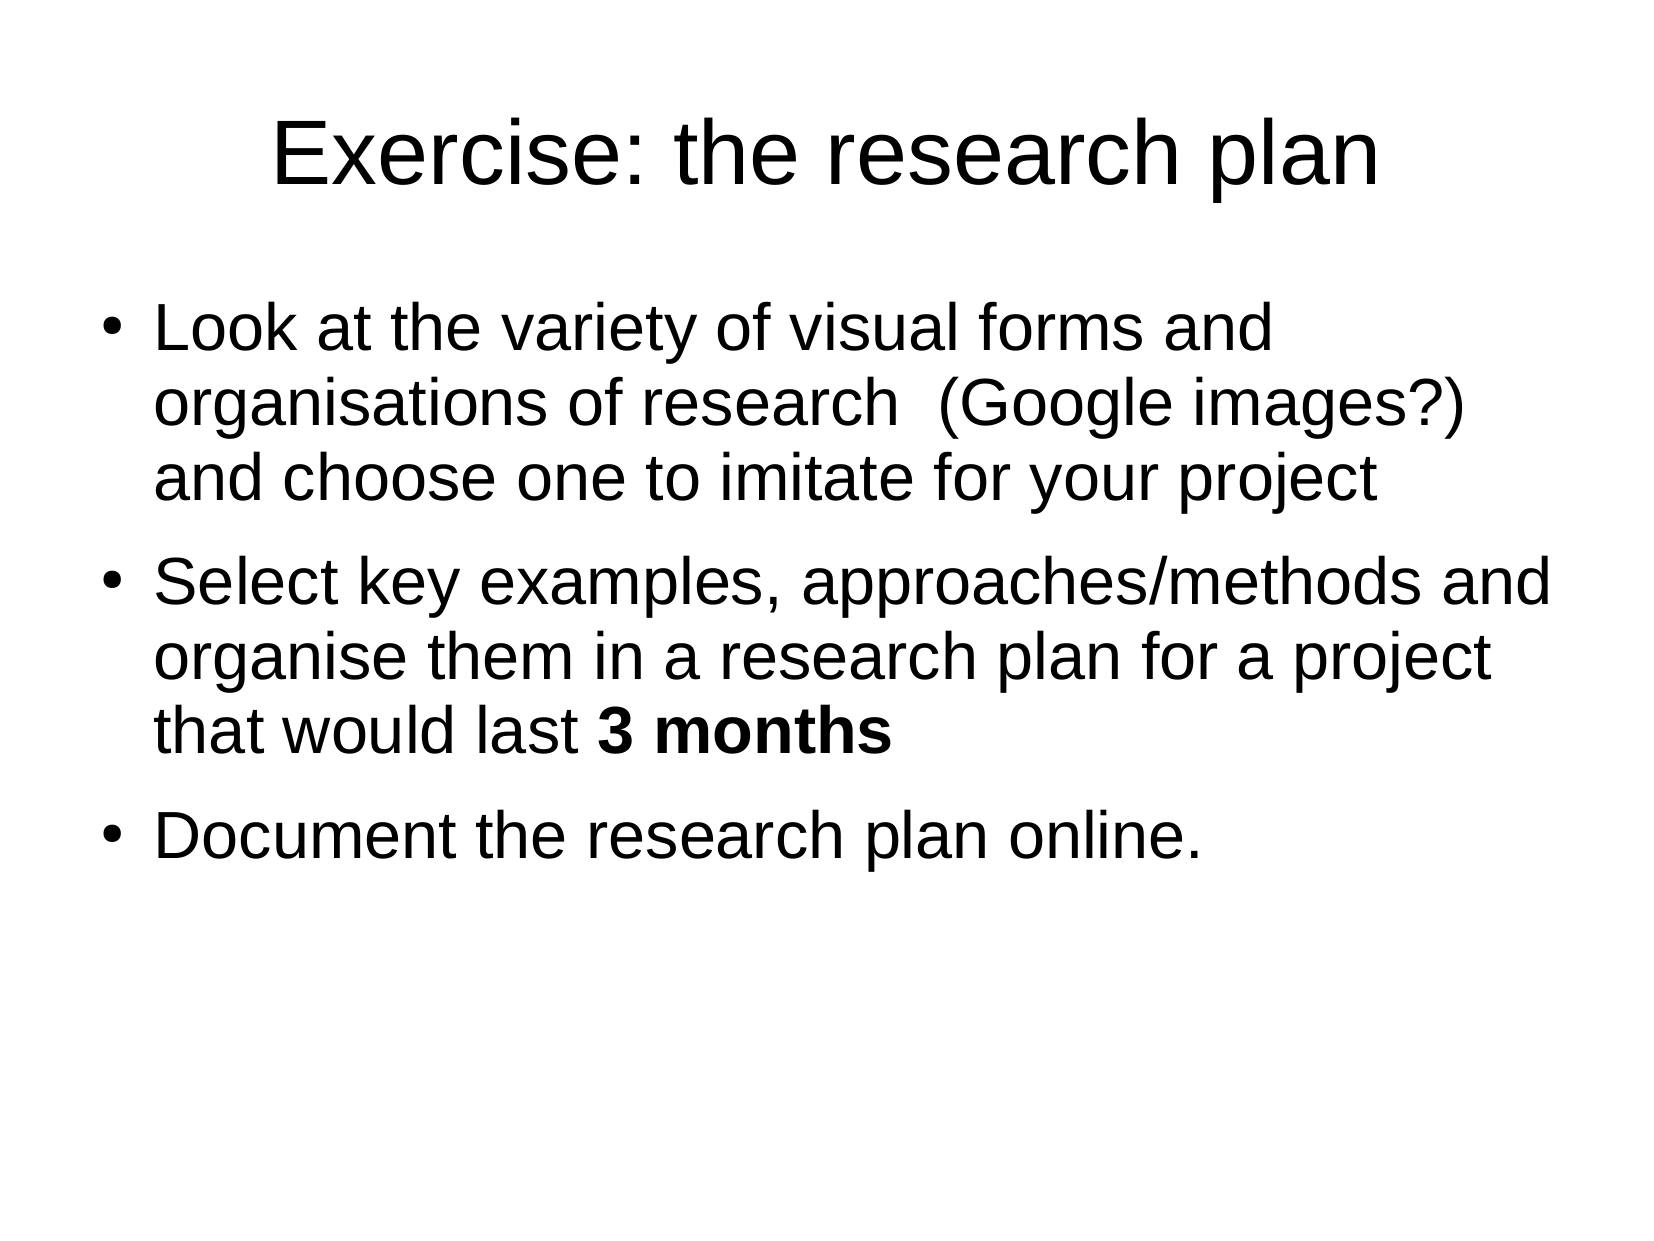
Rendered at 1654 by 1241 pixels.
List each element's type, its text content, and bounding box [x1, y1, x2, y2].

title Exercise: the research plan [82, 49, 1571, 257]
list Look at the variety of visual forms and organisations of research (Google images?) and choose one to imitate for your project Select key examples, approaches/methods and organise them in a research plan for a project that would last 3 months Document the research plan online. [82, 290, 1571, 1010]
